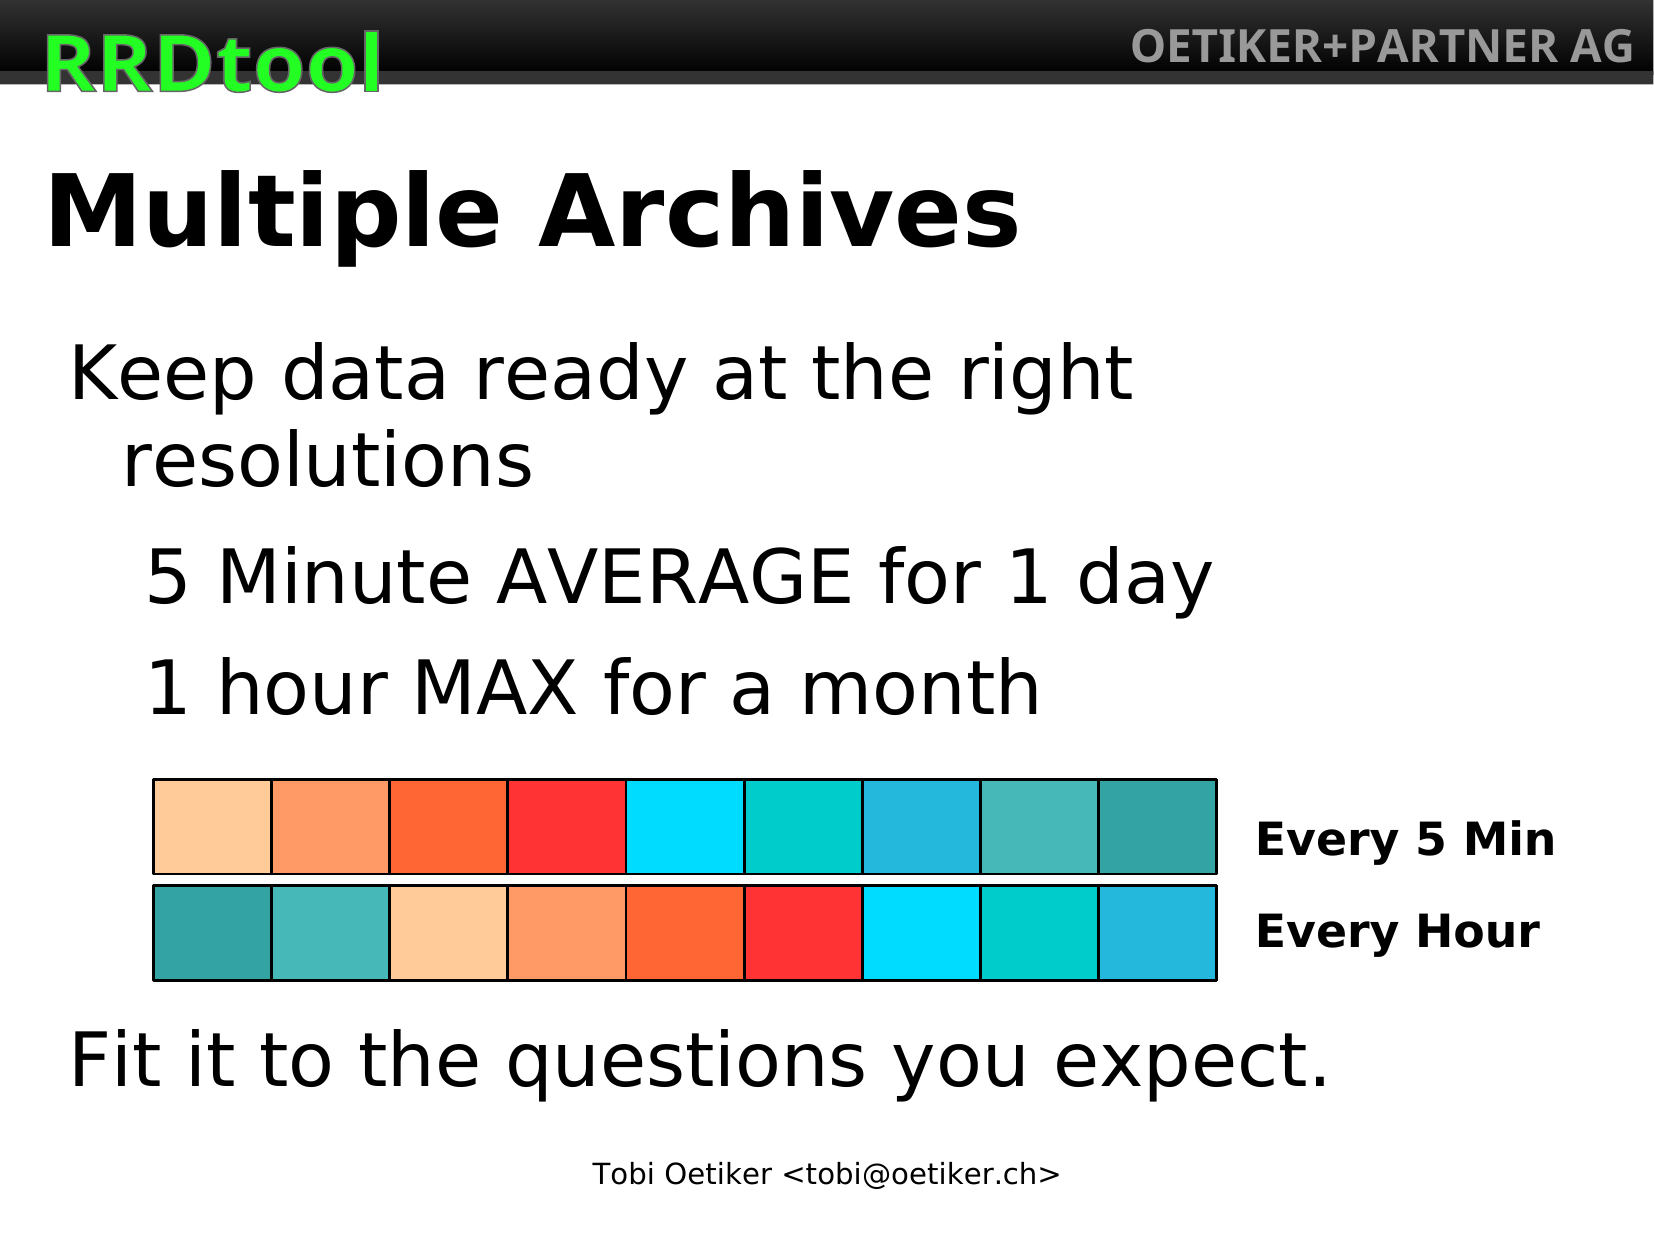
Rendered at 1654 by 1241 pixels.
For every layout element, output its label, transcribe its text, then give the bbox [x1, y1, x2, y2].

list Keep data ready at the right resolutions 5 Minute AVERAGE for 1 day 1 hour MAX for a month Fit it to the questions you expect. [50, 329, 1571, 1105]
text_box Every Hour [1240, 897, 1549, 966]
text_box [153, 885, 1217, 981]
title Multiple Archives [43, 137, 1582, 287]
text_box [153, 779, 1217, 875]
text_box Every 5 Min [1240, 805, 1566, 875]
